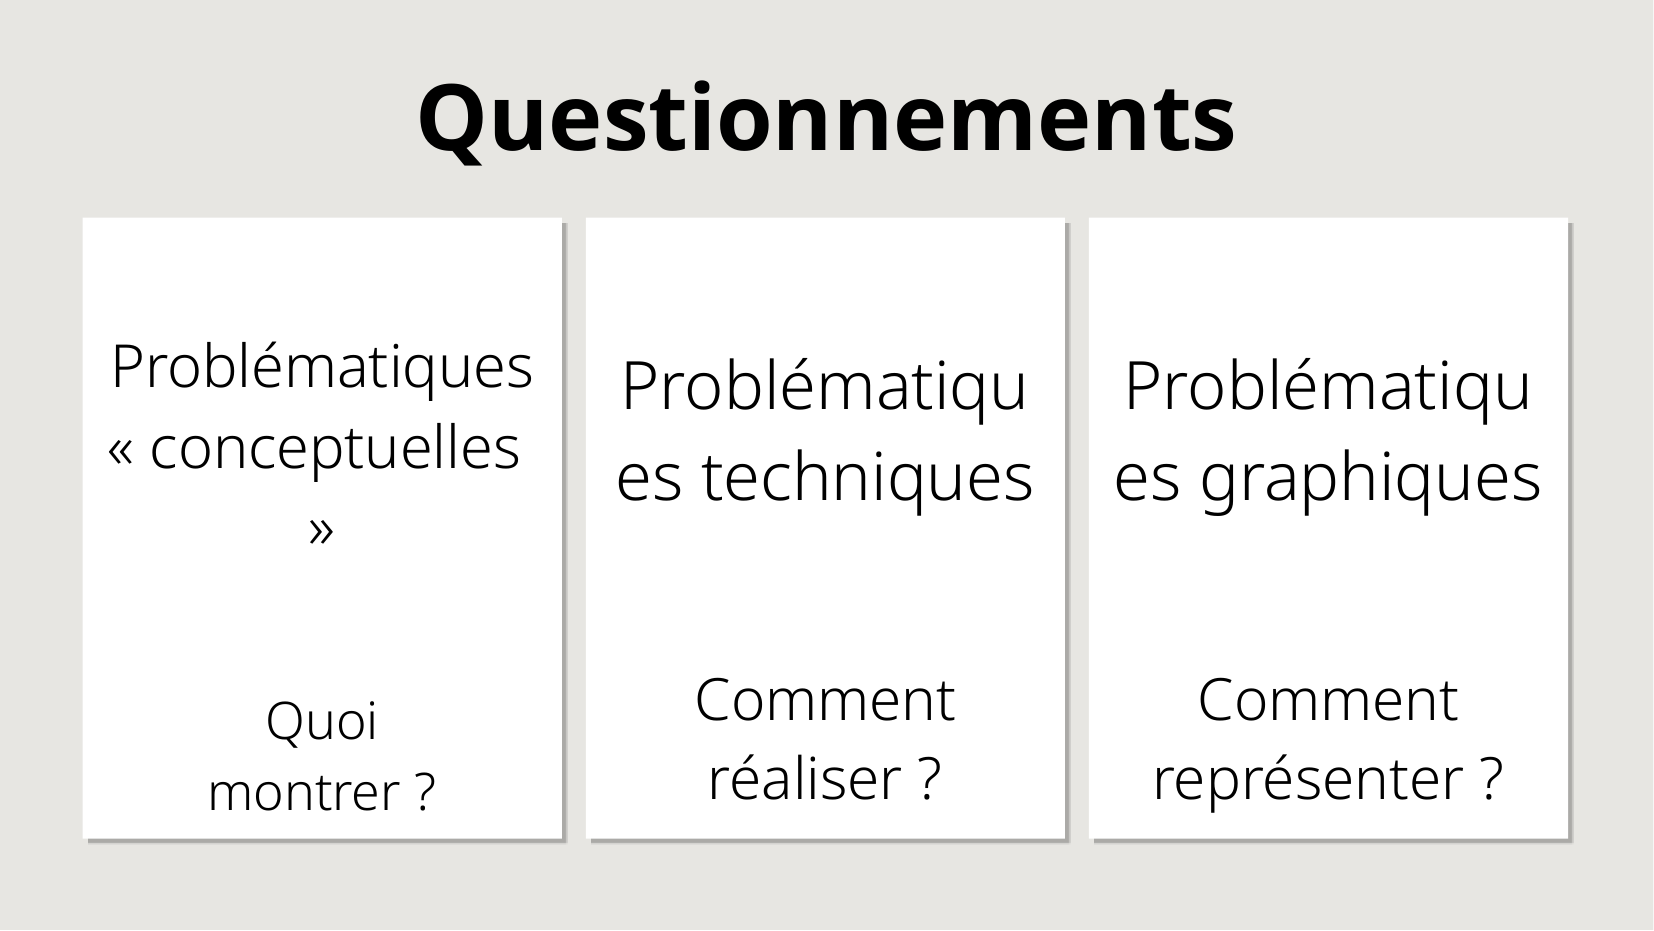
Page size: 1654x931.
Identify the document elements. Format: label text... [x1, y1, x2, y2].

title Questionnements [82, 37, 1571, 193]
list Problématiques techniques Comment réaliser ? [585, 217, 1065, 839]
list Problématiques graphiques Comment représenter ? [1088, 217, 1569, 839]
list Problématiques « conceptuelles » Quoi montrer ? [82, 217, 562, 839]
